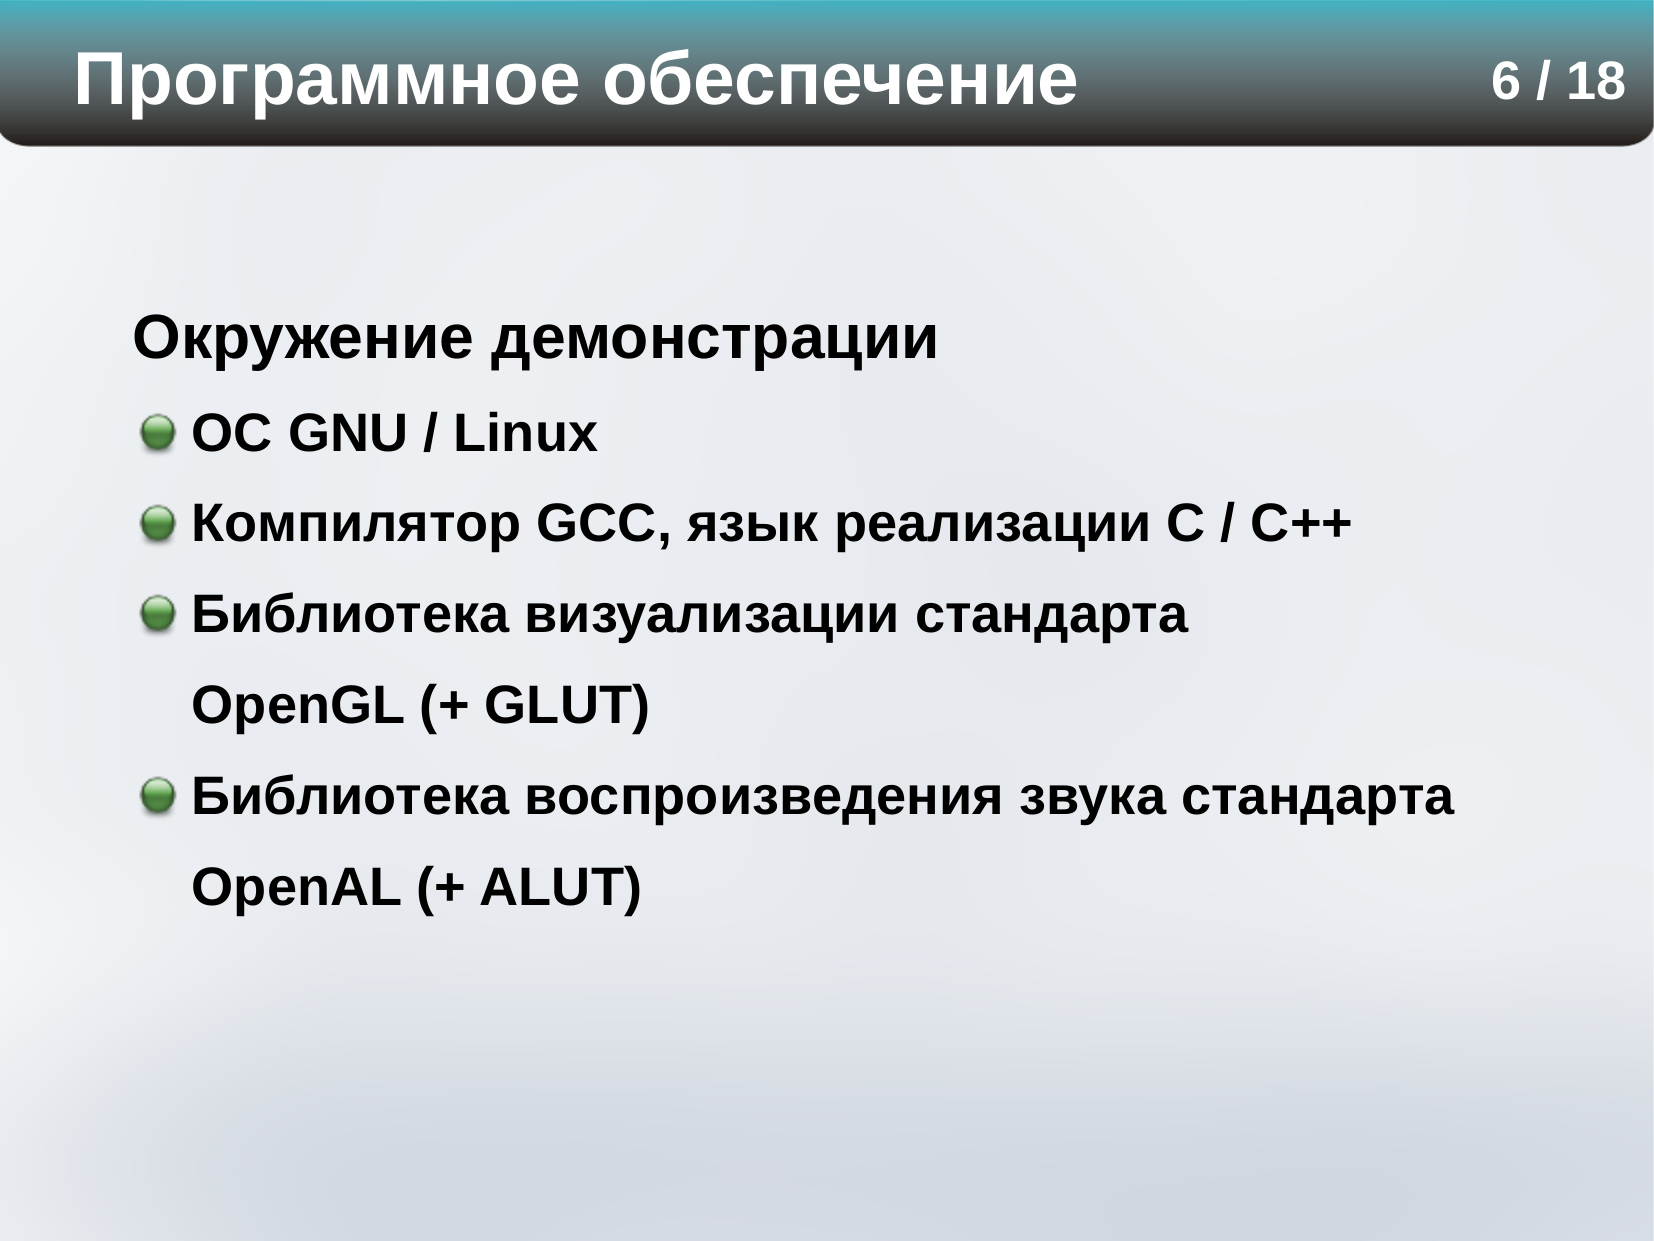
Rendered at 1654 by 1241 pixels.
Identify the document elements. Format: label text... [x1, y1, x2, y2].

text_box Окружение демонстрации ОС GNU / Linux Компилятор GCC, язык реализации C / C++ Библиотека визуализации стандарта OpenGL (+ GLUT) Библиотека воспроизведения звука стандарта OpenAL (+ ALUT) [118, 259, 1595, 890]
picture [0, 0, 1654, 1241]
text_box <номер> / 18 [1476, 42, 1654, 179]
text_box Программное обеспечение [59, 29, 1241, 129]
